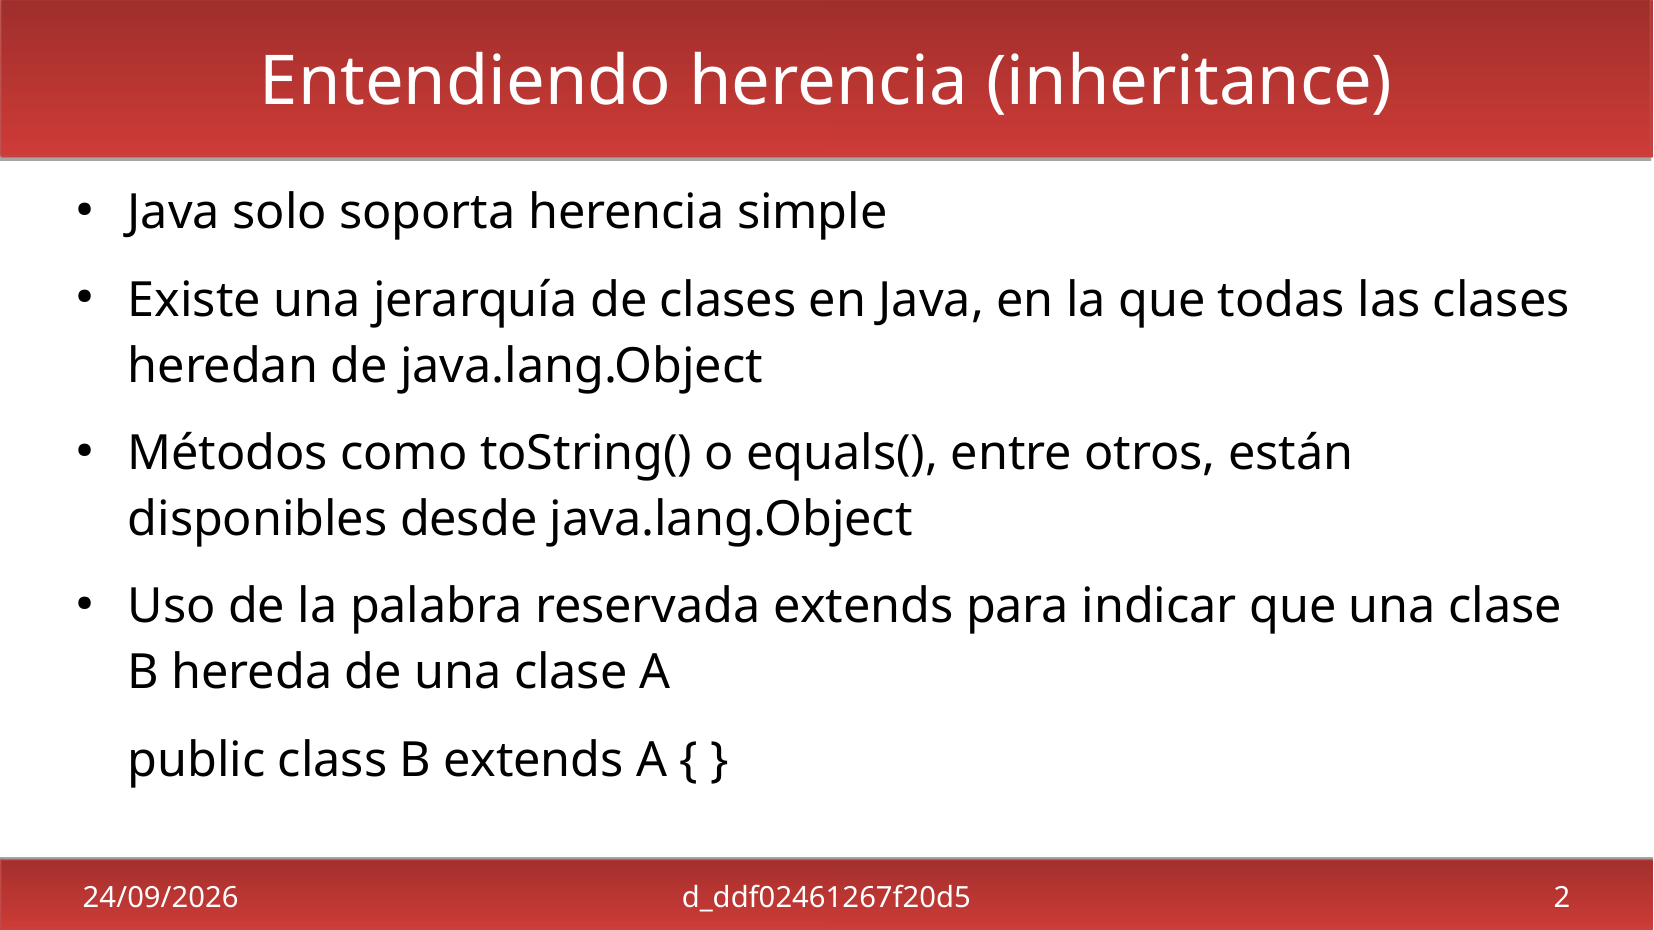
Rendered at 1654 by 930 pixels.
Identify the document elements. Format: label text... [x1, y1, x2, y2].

picture [0, 0, 1653, 161]
picture [0, 857, 1653, 930]
list Java solo soporta herencia simple Existe una jerarquía de clases en Java, en la que todas las clases heredan de java.lang.Object Métodos como toString() o equals(), entre otros, están disponibles desde java.lang.Object Uso de la palabra reservada extends para indicar que una clase B hereda de una clase A public class B extends A { } [58, 177, 1594, 791]
title Entendiendo herencia (inheritance) [58, 23, 1594, 133]
